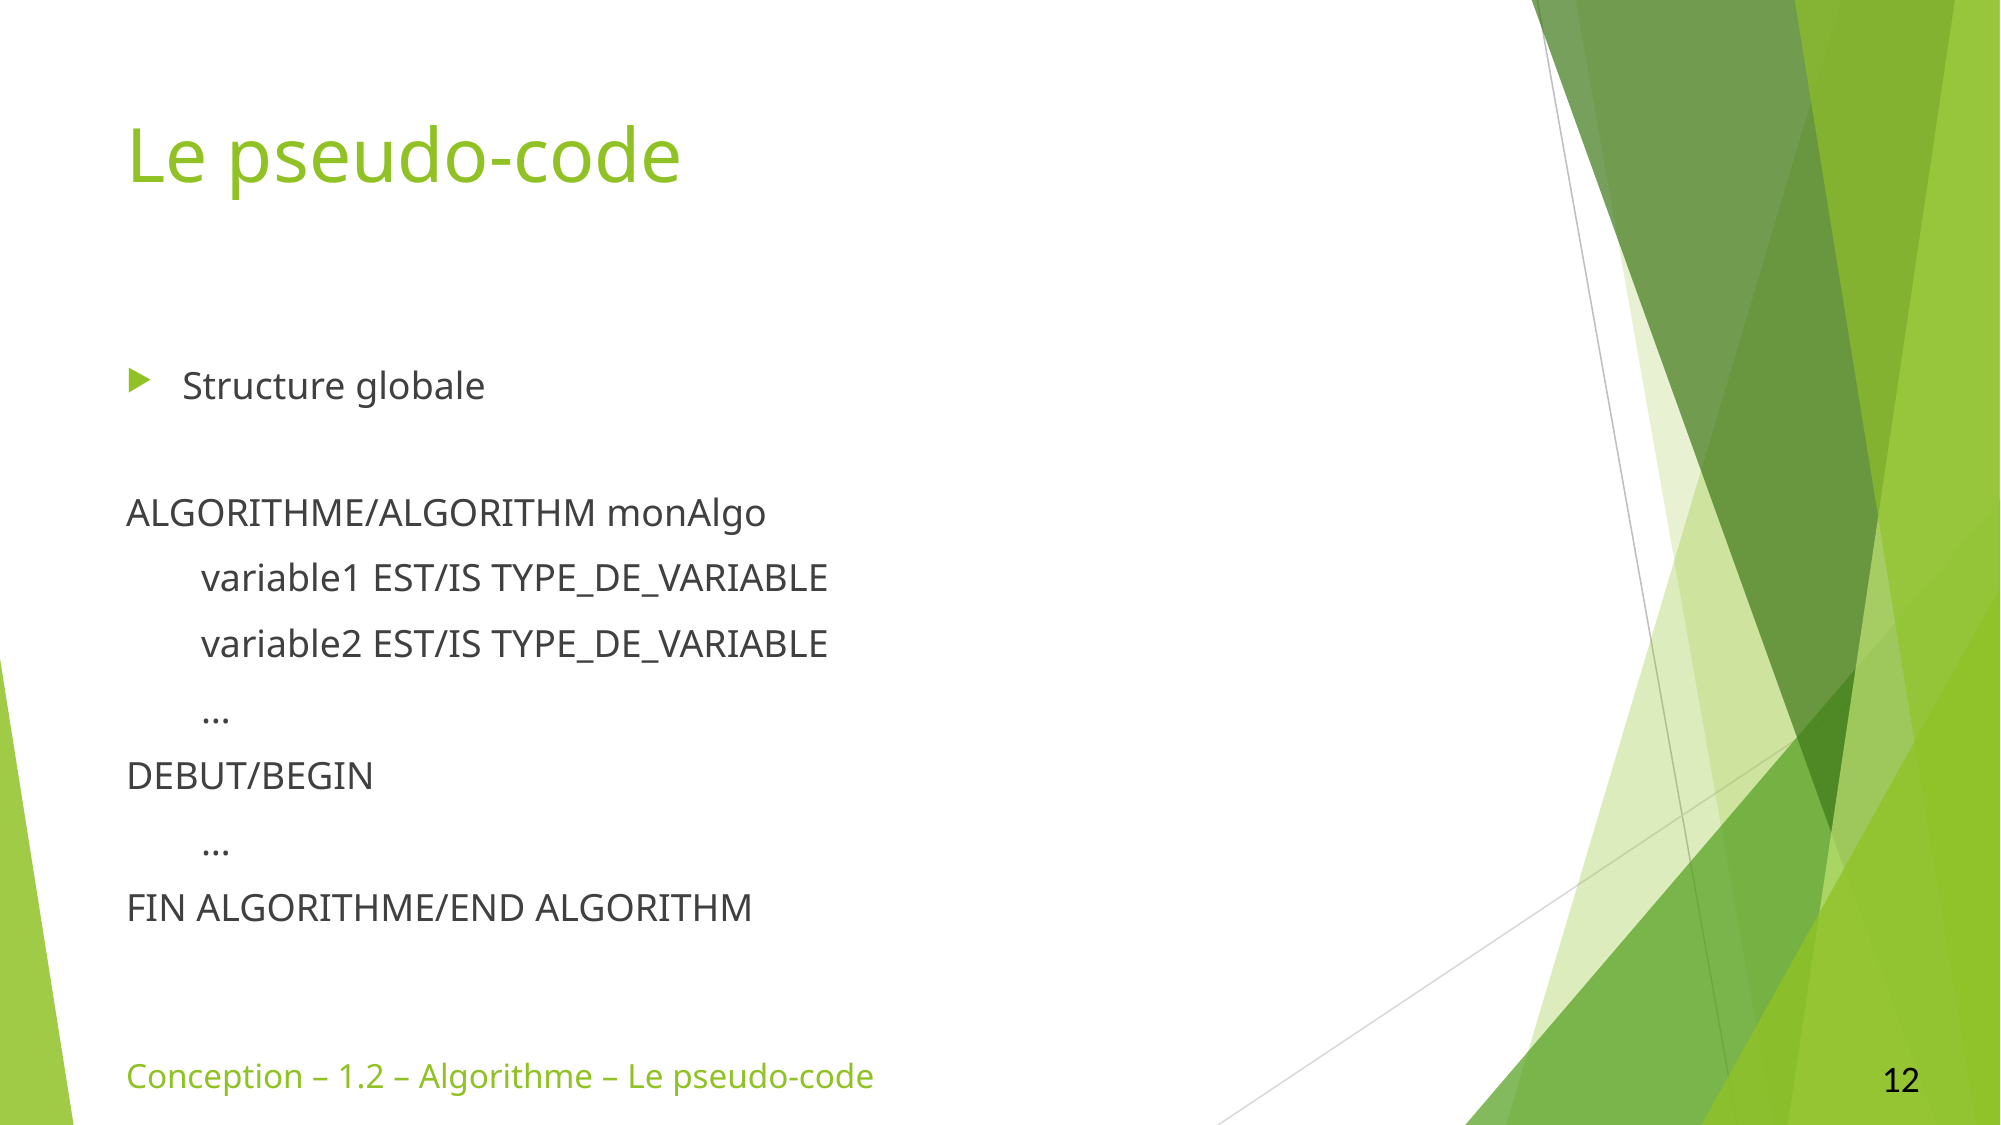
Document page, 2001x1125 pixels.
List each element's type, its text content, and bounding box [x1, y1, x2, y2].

list Structure globale ALGORITHME/ALGORITHM monAlgo variable1 EST/IS TYPE_DE_VARIABLE variable2 EST/IS TYPE_DE_VARIABLE … DEBUT/BEGIN … FIN ALGORITHME/END ALGORITHM [111, 354, 1522, 992]
title Le pseudo-code [111, 99, 1522, 317]
text_box Conception – 1.2 – Algorithme – Le pseudo-code [111, 1047, 1094, 1109]
text_box [1866, 1047, 1979, 1108]
